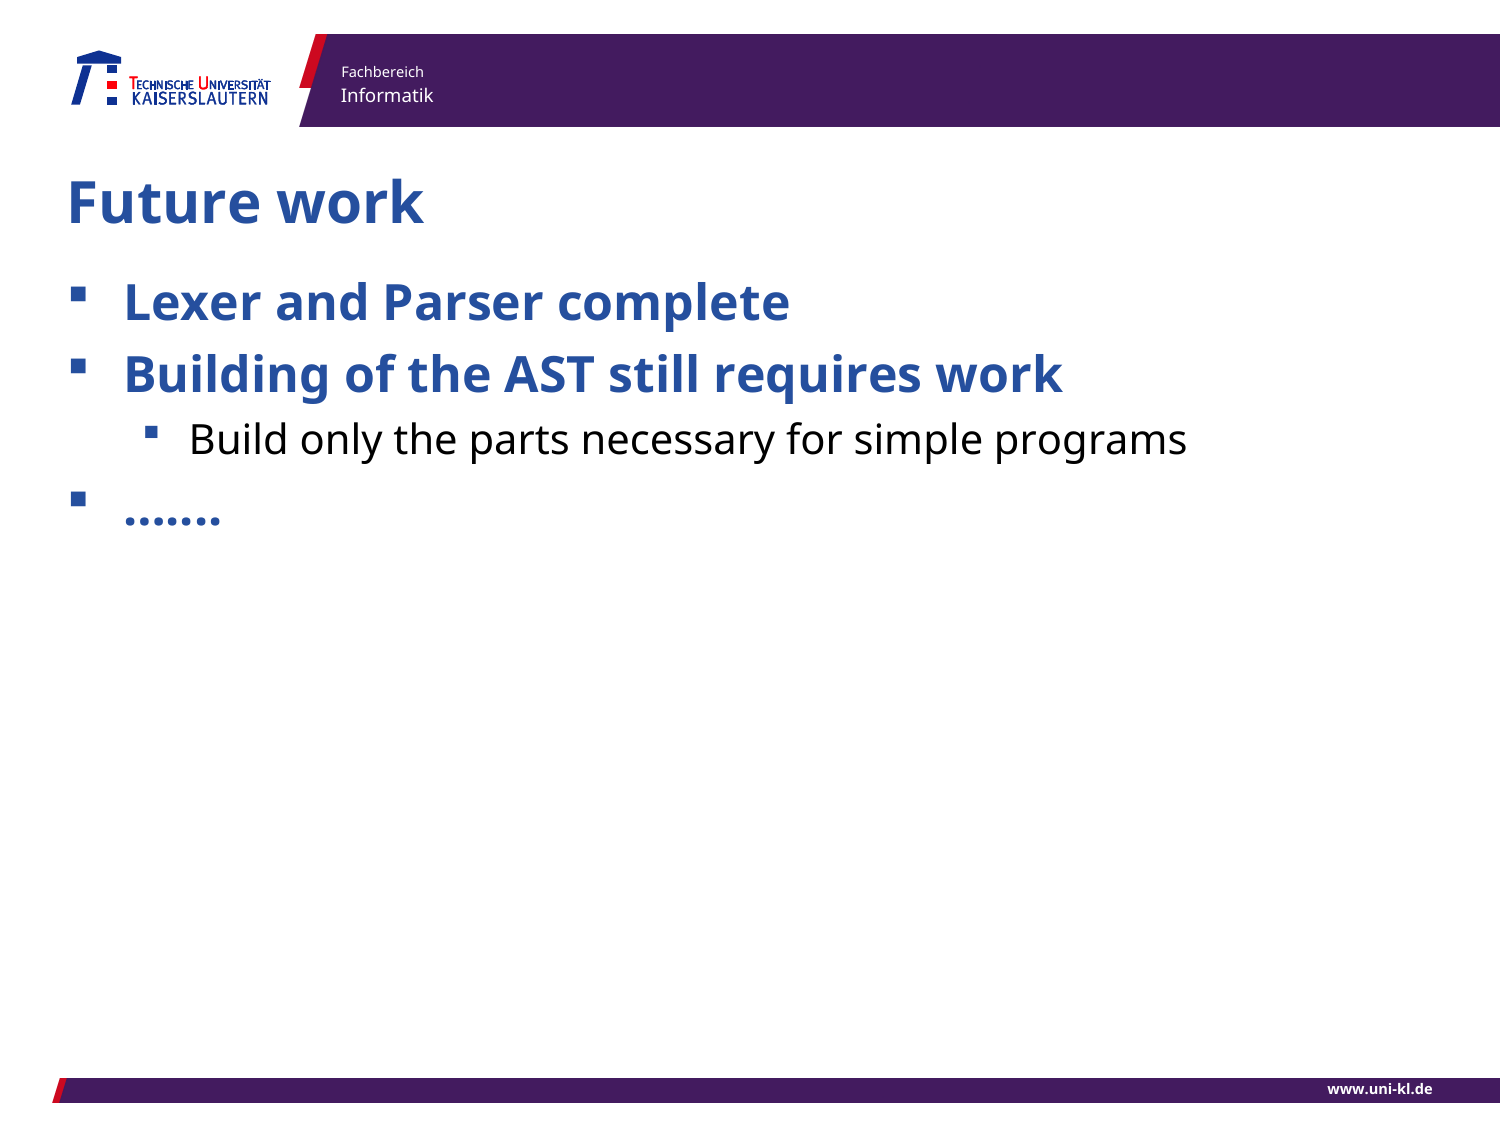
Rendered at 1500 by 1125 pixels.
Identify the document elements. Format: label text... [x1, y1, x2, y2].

list Lexer and Parser complete Building of the AST still requires work Build only the parts necessary for simple programs ….... [52, 262, 1426, 1038]
picture [51, 1077, 1500, 1104]
title Future work [52, 157, 1426, 243]
picture [298, 33, 1500, 128]
